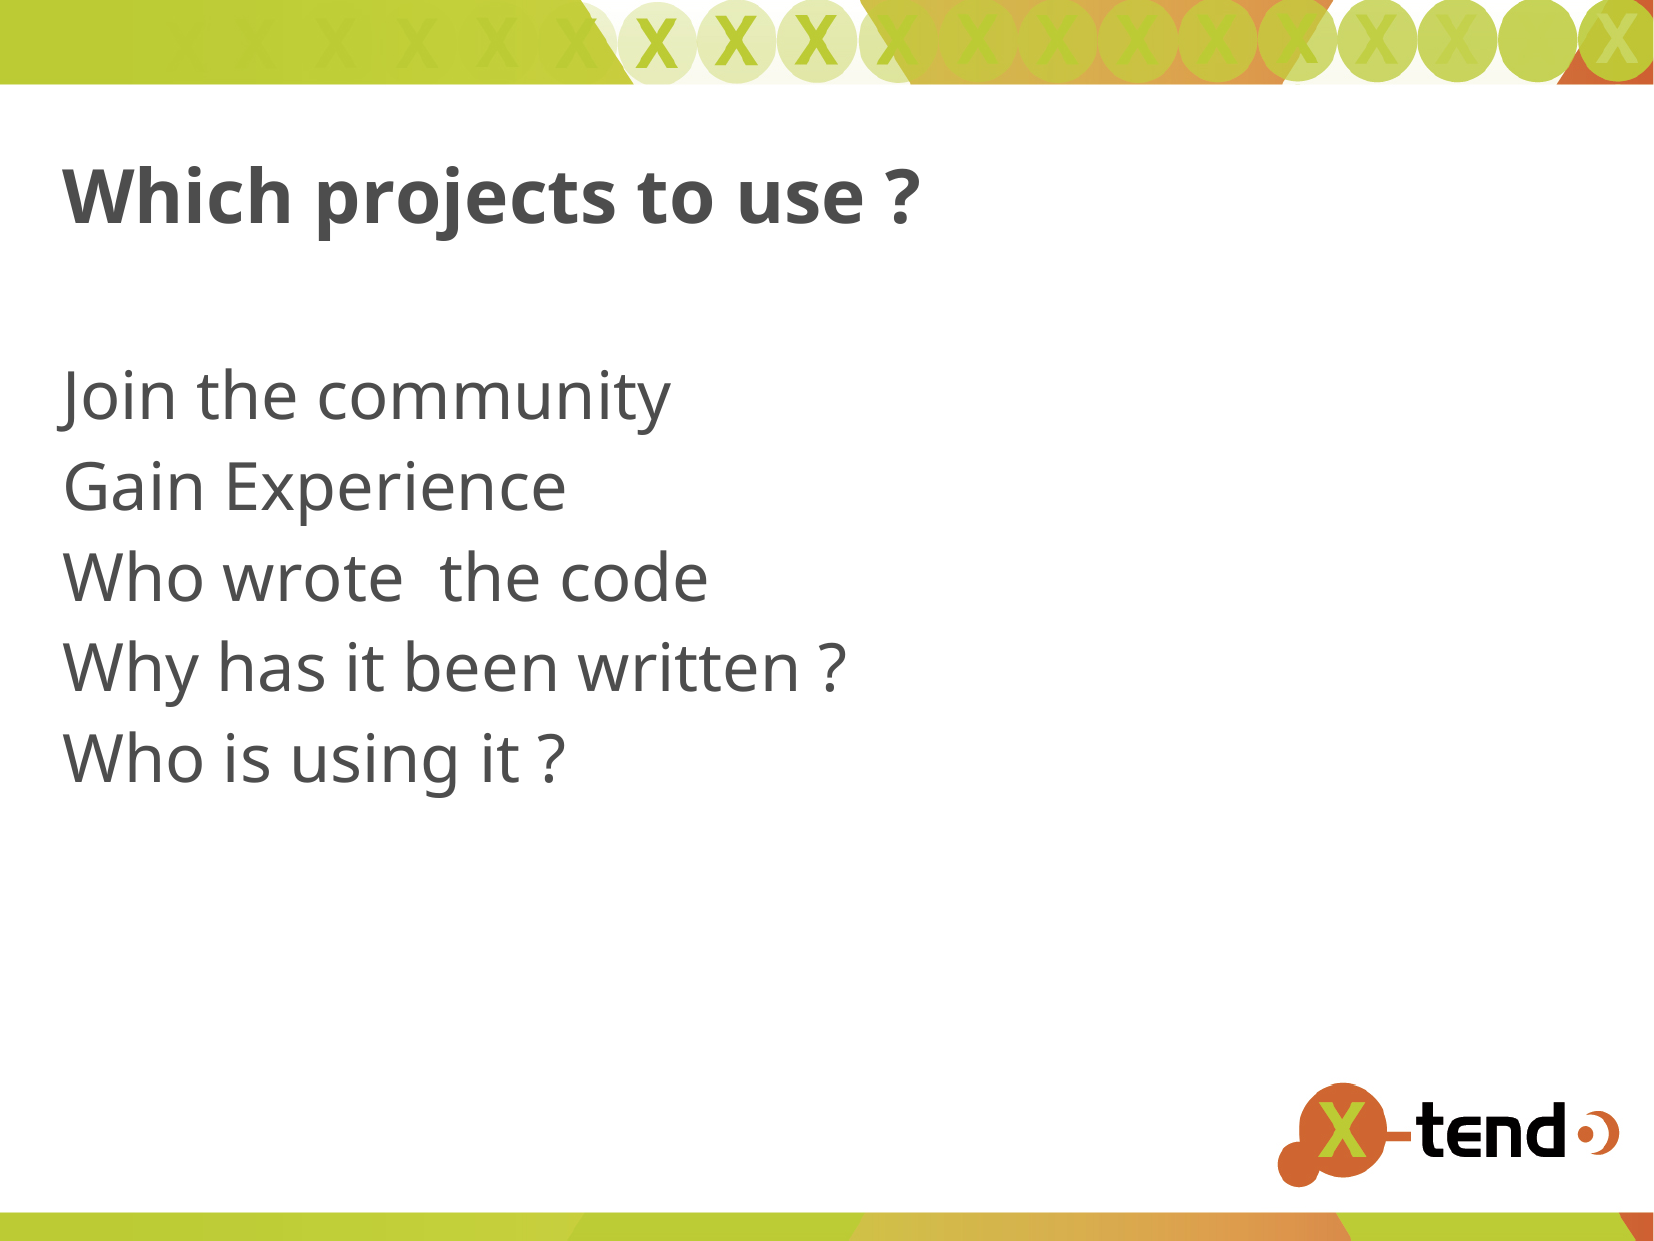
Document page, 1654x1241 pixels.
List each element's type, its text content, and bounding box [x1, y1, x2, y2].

picture [0, 0, 1654, 1241]
text_box Which projects to use ? Join the community Gain Experience Who wrote the code Why has it been written ? Who is using it ? [47, 135, 1008, 1241]
